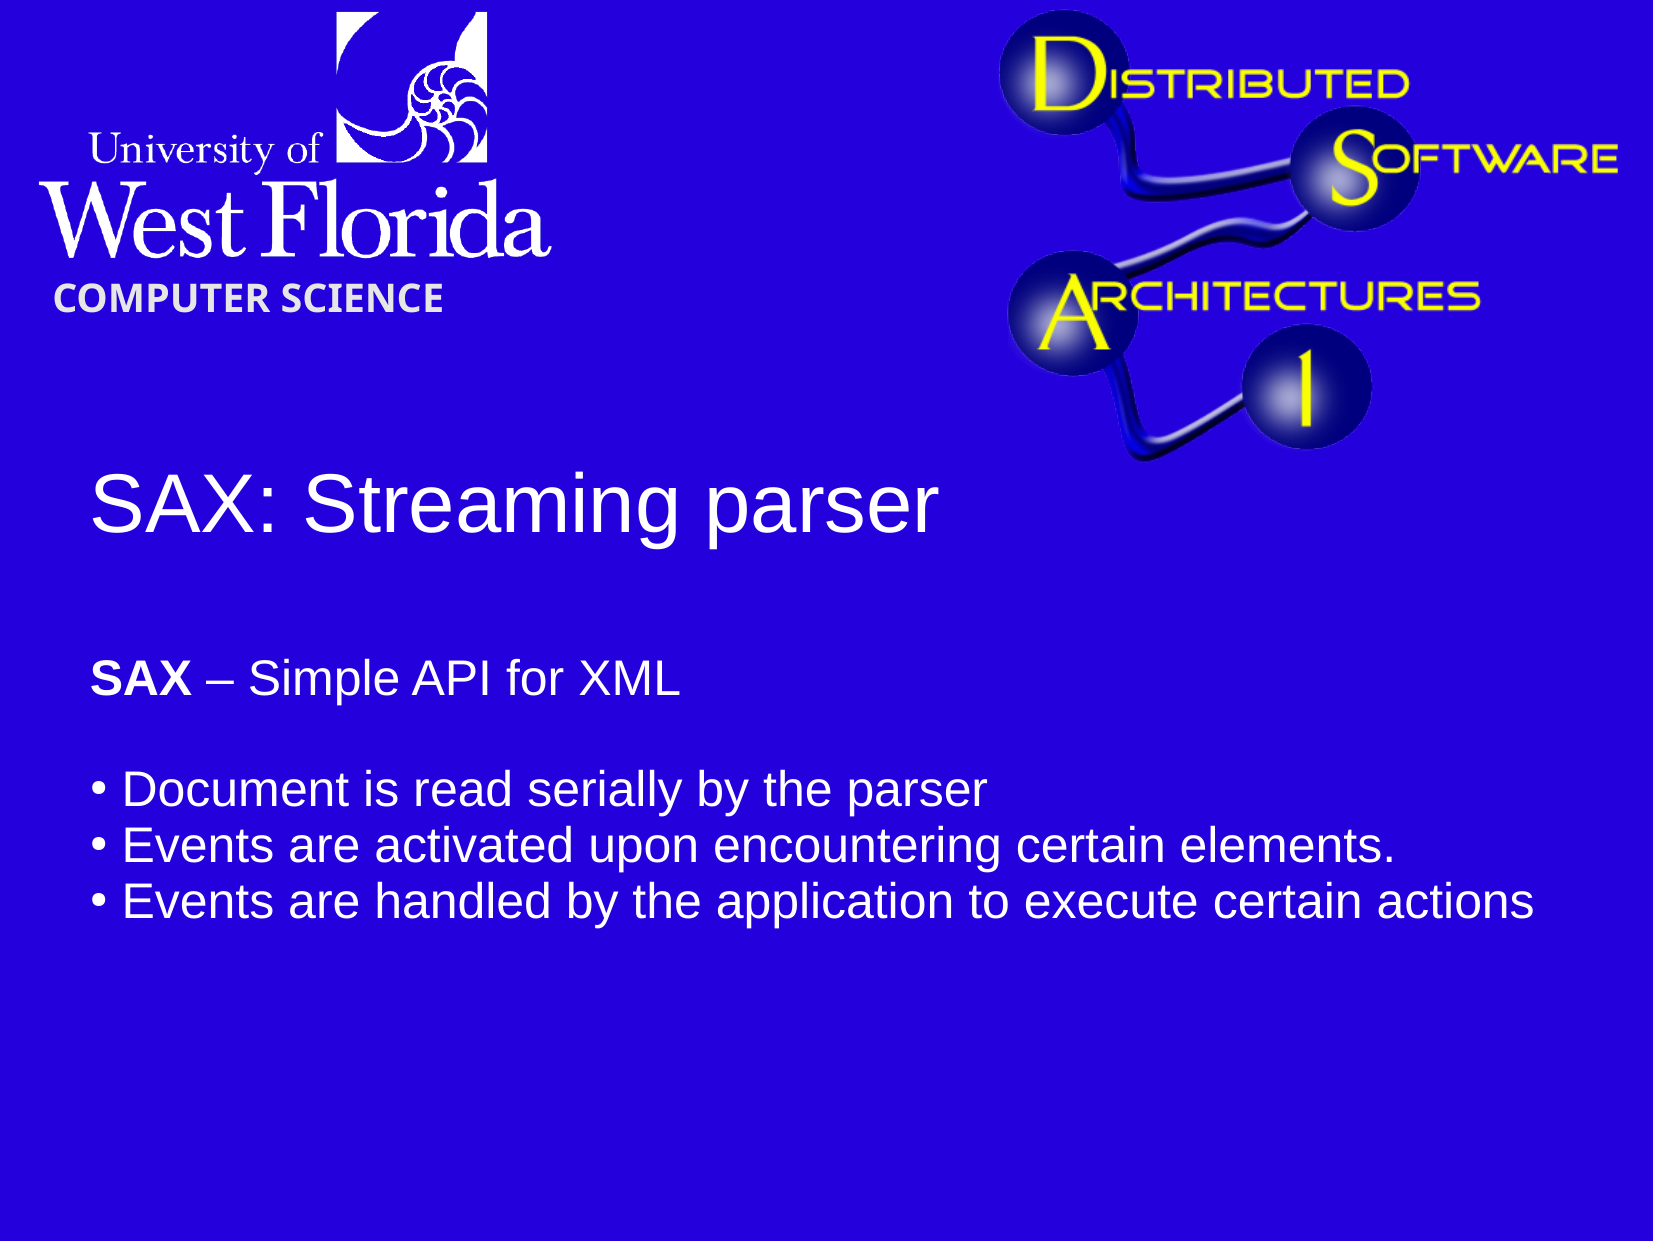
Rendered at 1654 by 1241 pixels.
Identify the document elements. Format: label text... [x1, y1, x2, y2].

text_box SAX: Streaming parser [75, 450, 957, 558]
text_box SAX – Simple API for XML Document is read serially by the parser Events are activated upon encountering certain elements. Events are handled by the application to execute certain actions [75, 642, 1576, 938]
picture [37, 0, 559, 262]
text_box COMPUTER SCIENCE [37, 262, 563, 334]
picture [910, 0, 1653, 506]
